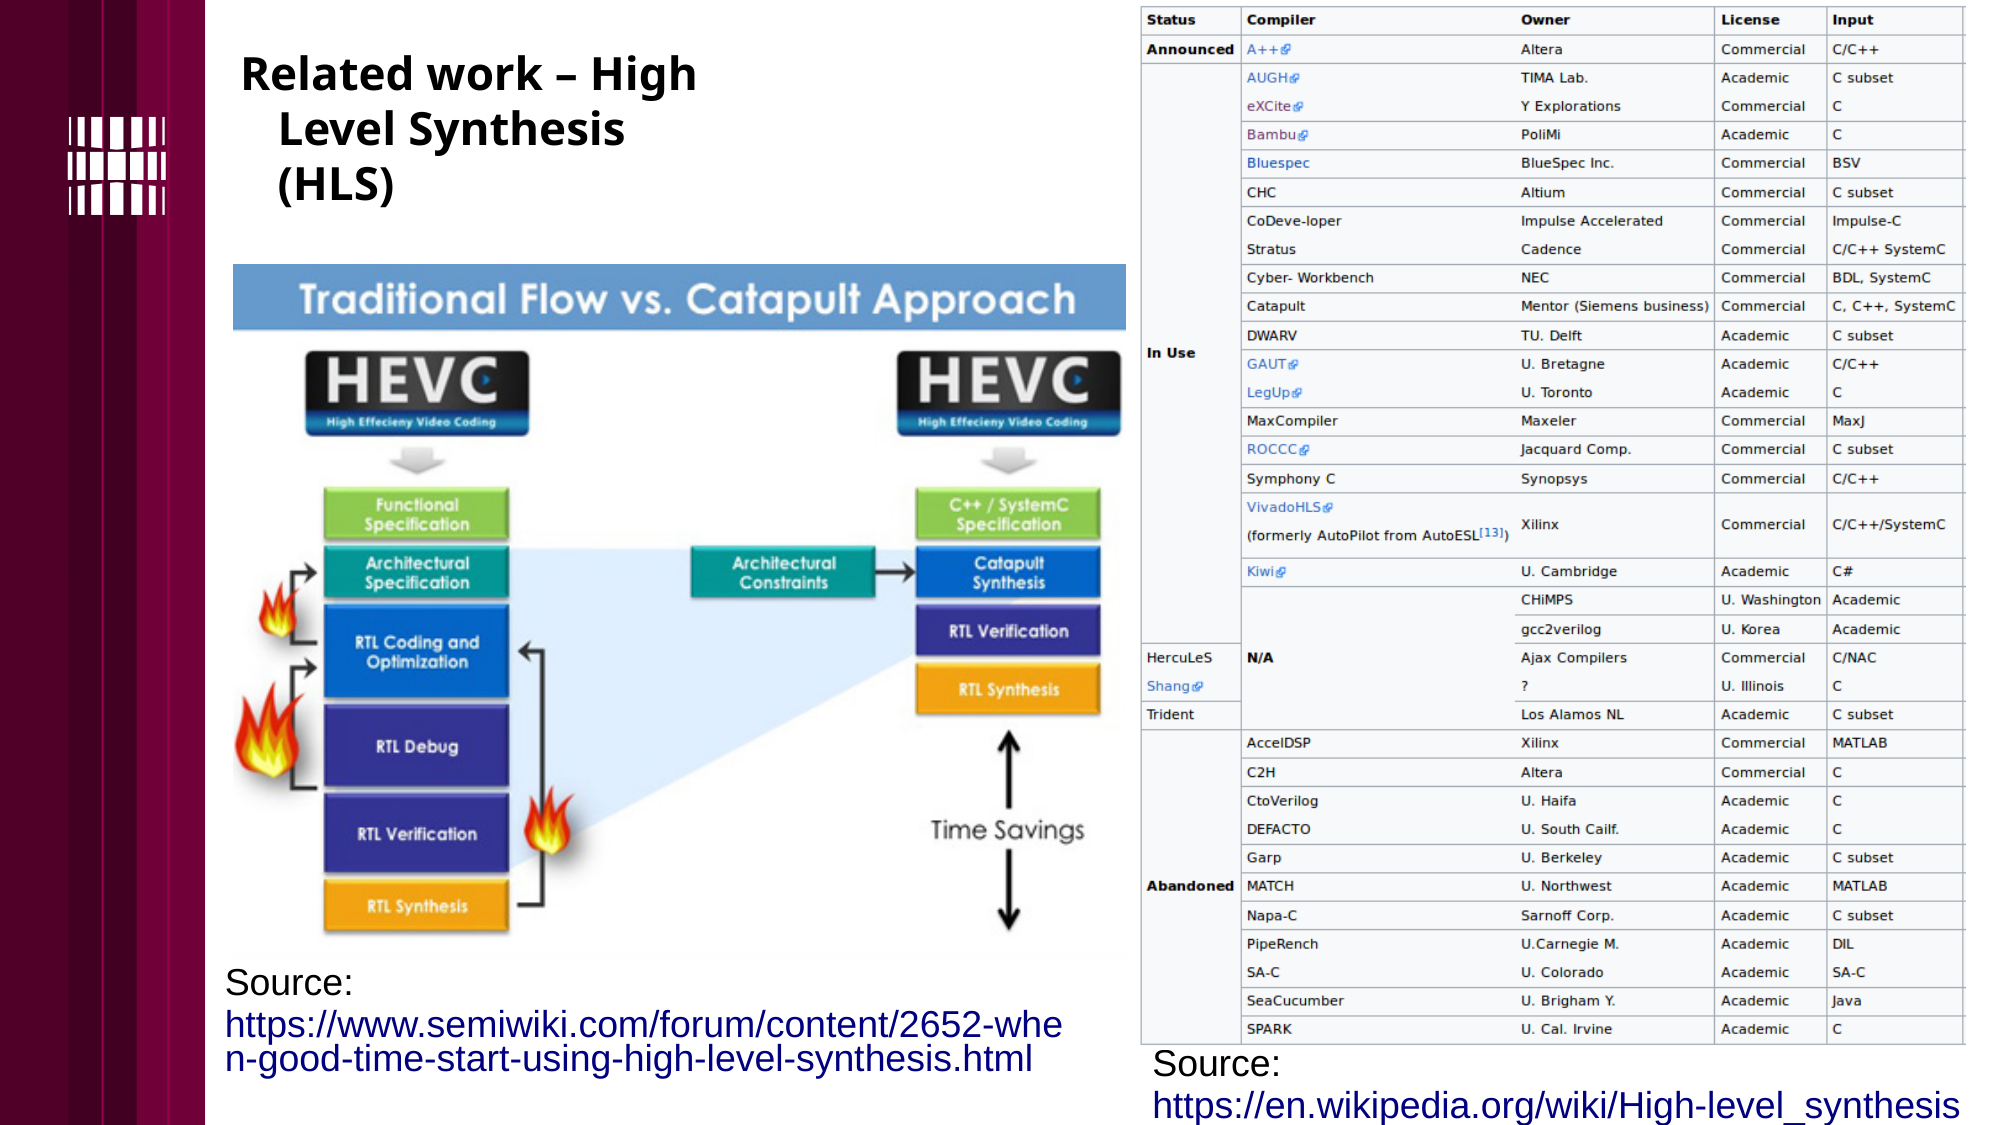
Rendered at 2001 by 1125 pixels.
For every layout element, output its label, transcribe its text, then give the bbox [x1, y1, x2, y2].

list Related work – High Level Synthesis (HLS) [239, 45, 728, 264]
picture [1137, 0, 1966, 1051]
picture [233, 264, 1126, 961]
text_box Source: https://en.wikipedia.org/wiki/High-level_synthesis [1137, 1035, 1993, 1125]
text_box Source:https://www.semiwiki.com/forum/content/2652-when-good-time-start-using-high-level-synthesis.html [210, 954, 1096, 1096]
